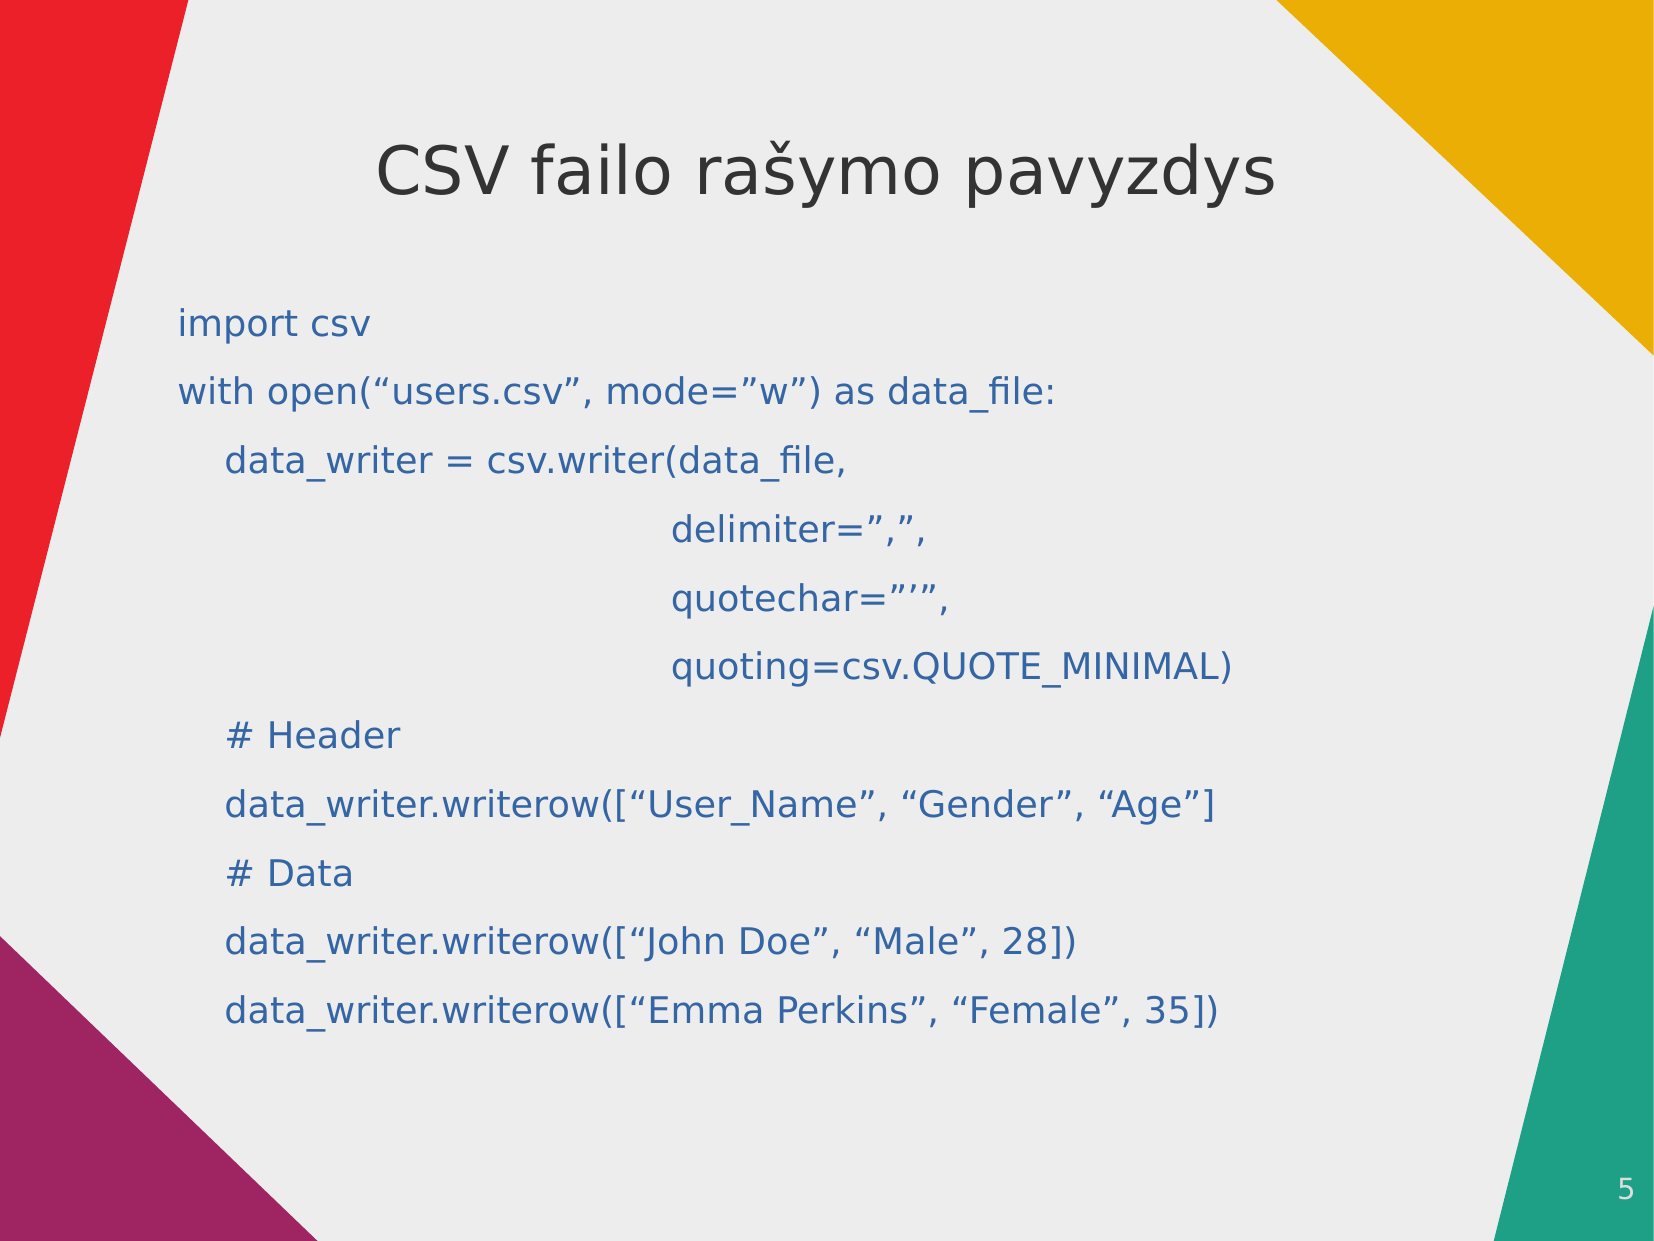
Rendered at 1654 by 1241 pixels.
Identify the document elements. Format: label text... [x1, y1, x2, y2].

list import csv with open(“users.csv”, mode=”w”) as data_file: data_writer = csv.writer(data_file, delimiter=”,”, quotechar=”’”, quoting=csv.QUOTE_MINIMAL) # Header data_writer.writerow([“User_Name”, “Gender”, “Age”] # Data data_writer.writerow([“John Doe”, “Male”, 28]) data_writer.writerow([“Emma Perkins”, “Female”, 35]) [114, 302, 1539, 1033]
title CSV failo rašymo pavyzdys [114, 73, 1539, 271]
